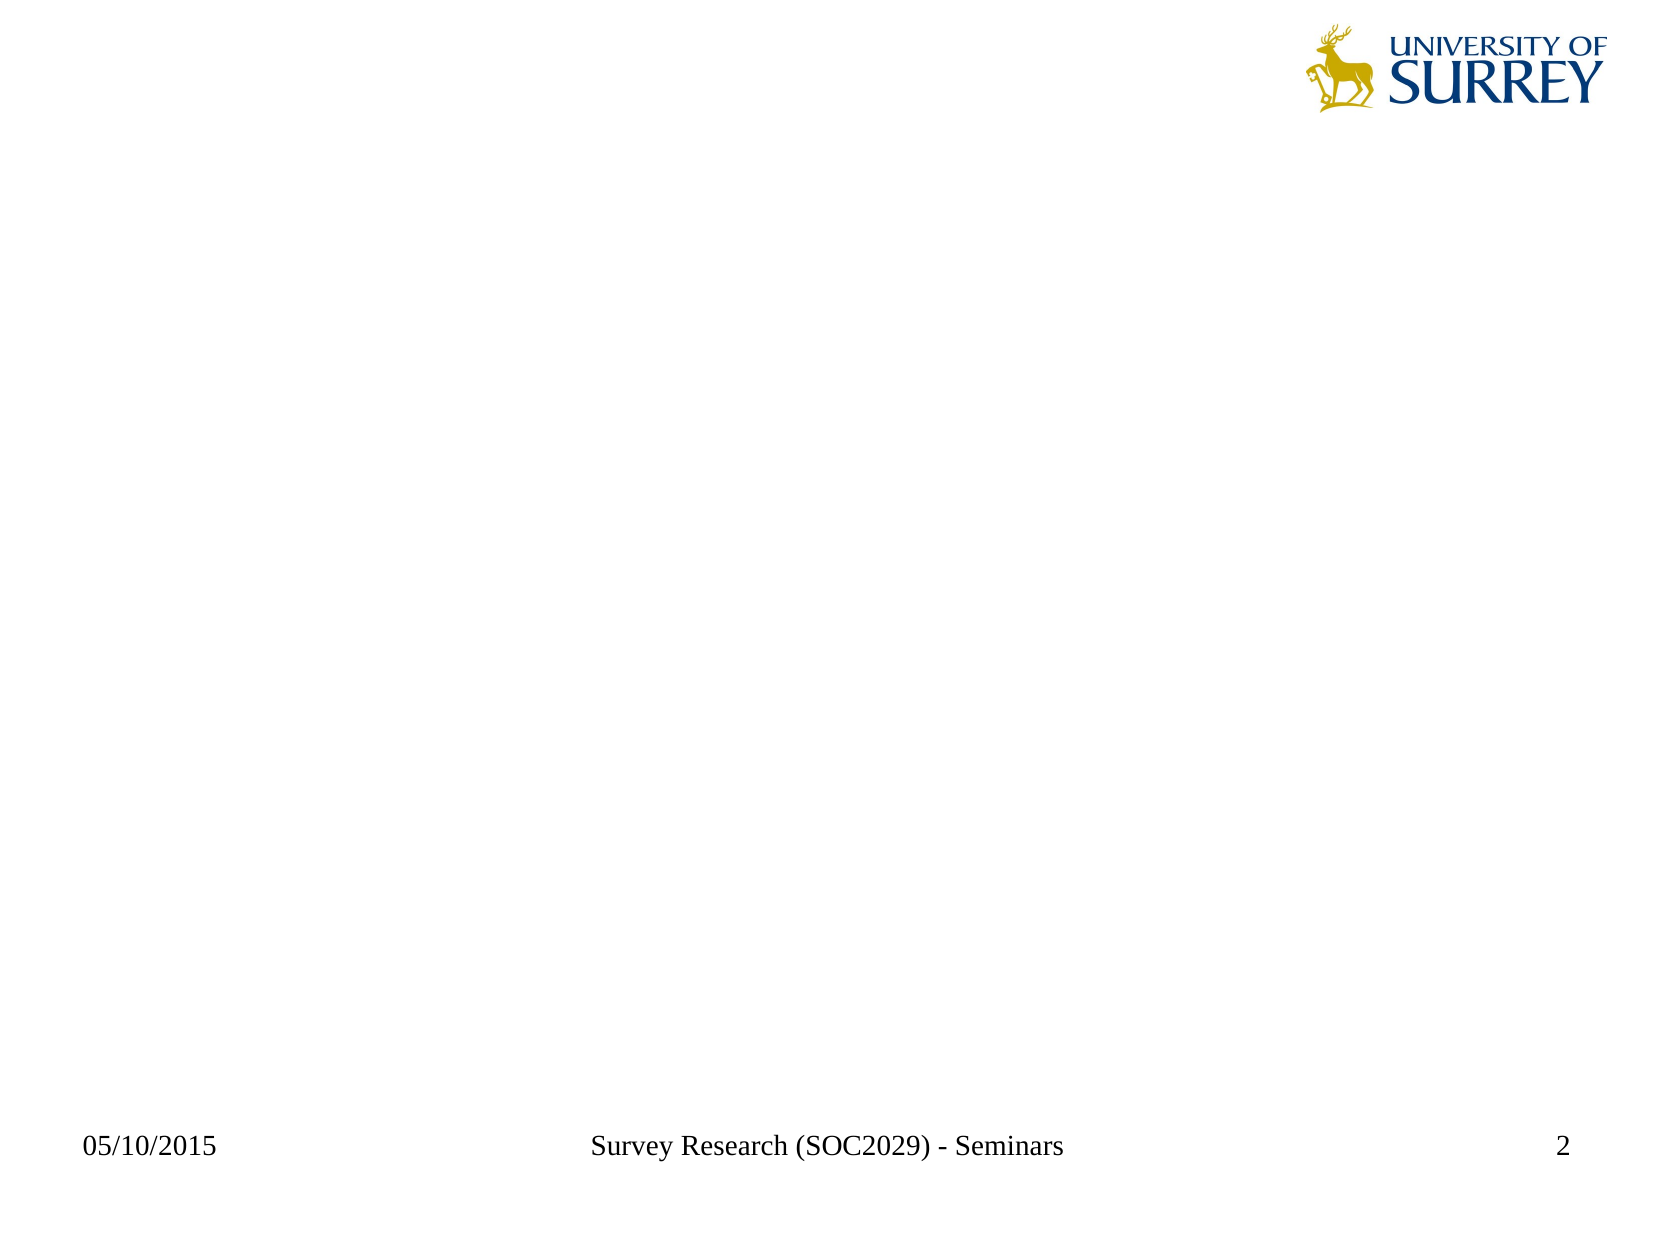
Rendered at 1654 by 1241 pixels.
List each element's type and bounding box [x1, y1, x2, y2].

picture [1306, 23, 1607, 113]
